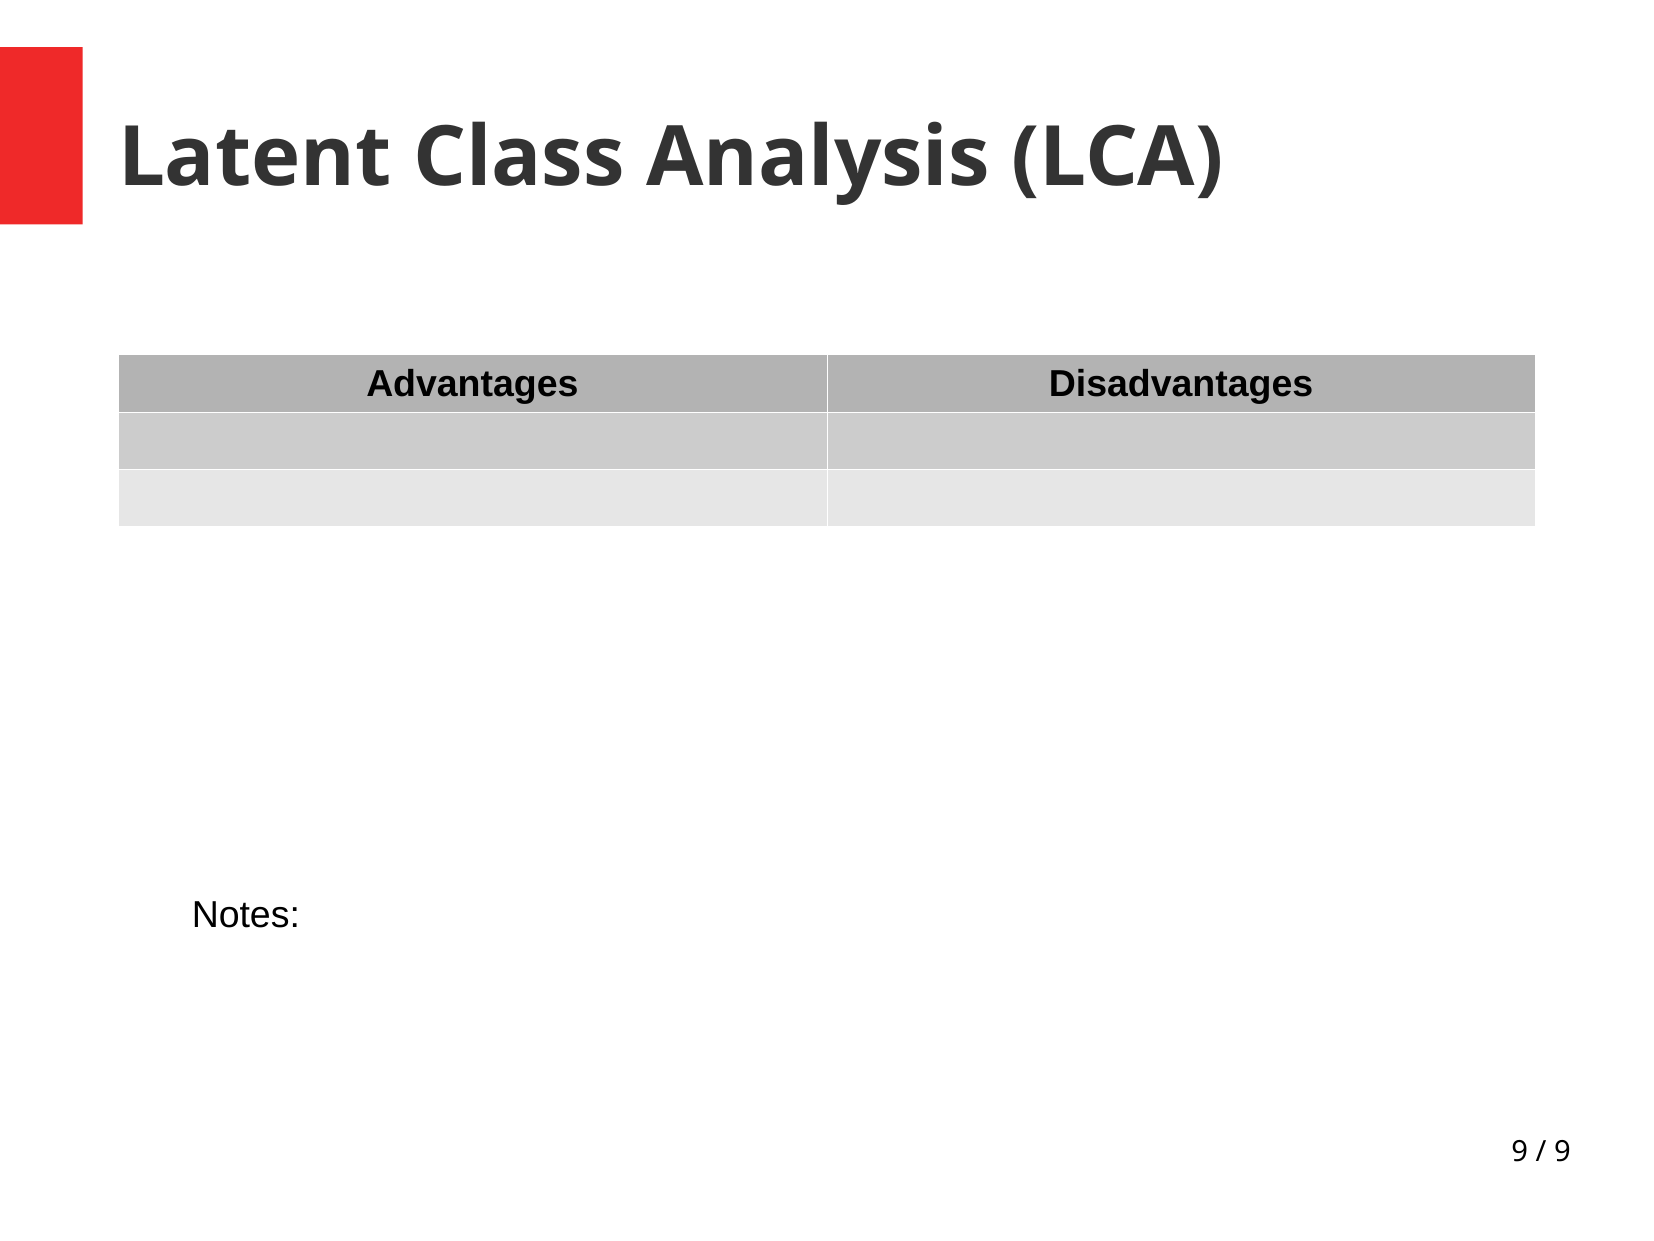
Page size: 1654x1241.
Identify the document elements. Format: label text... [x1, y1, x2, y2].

table_cell [828, 470, 1535, 526]
table_cell [828, 413, 1535, 469]
text_box Notes: [177, 885, 1489, 943]
table_cell [119, 413, 827, 469]
table_header Disadvantages [828, 355, 1535, 412]
title Latent Class Analysis (LCA) [118, 49, 1571, 257]
table_cell [119, 470, 827, 526]
table_header Advantages [119, 355, 827, 412]
